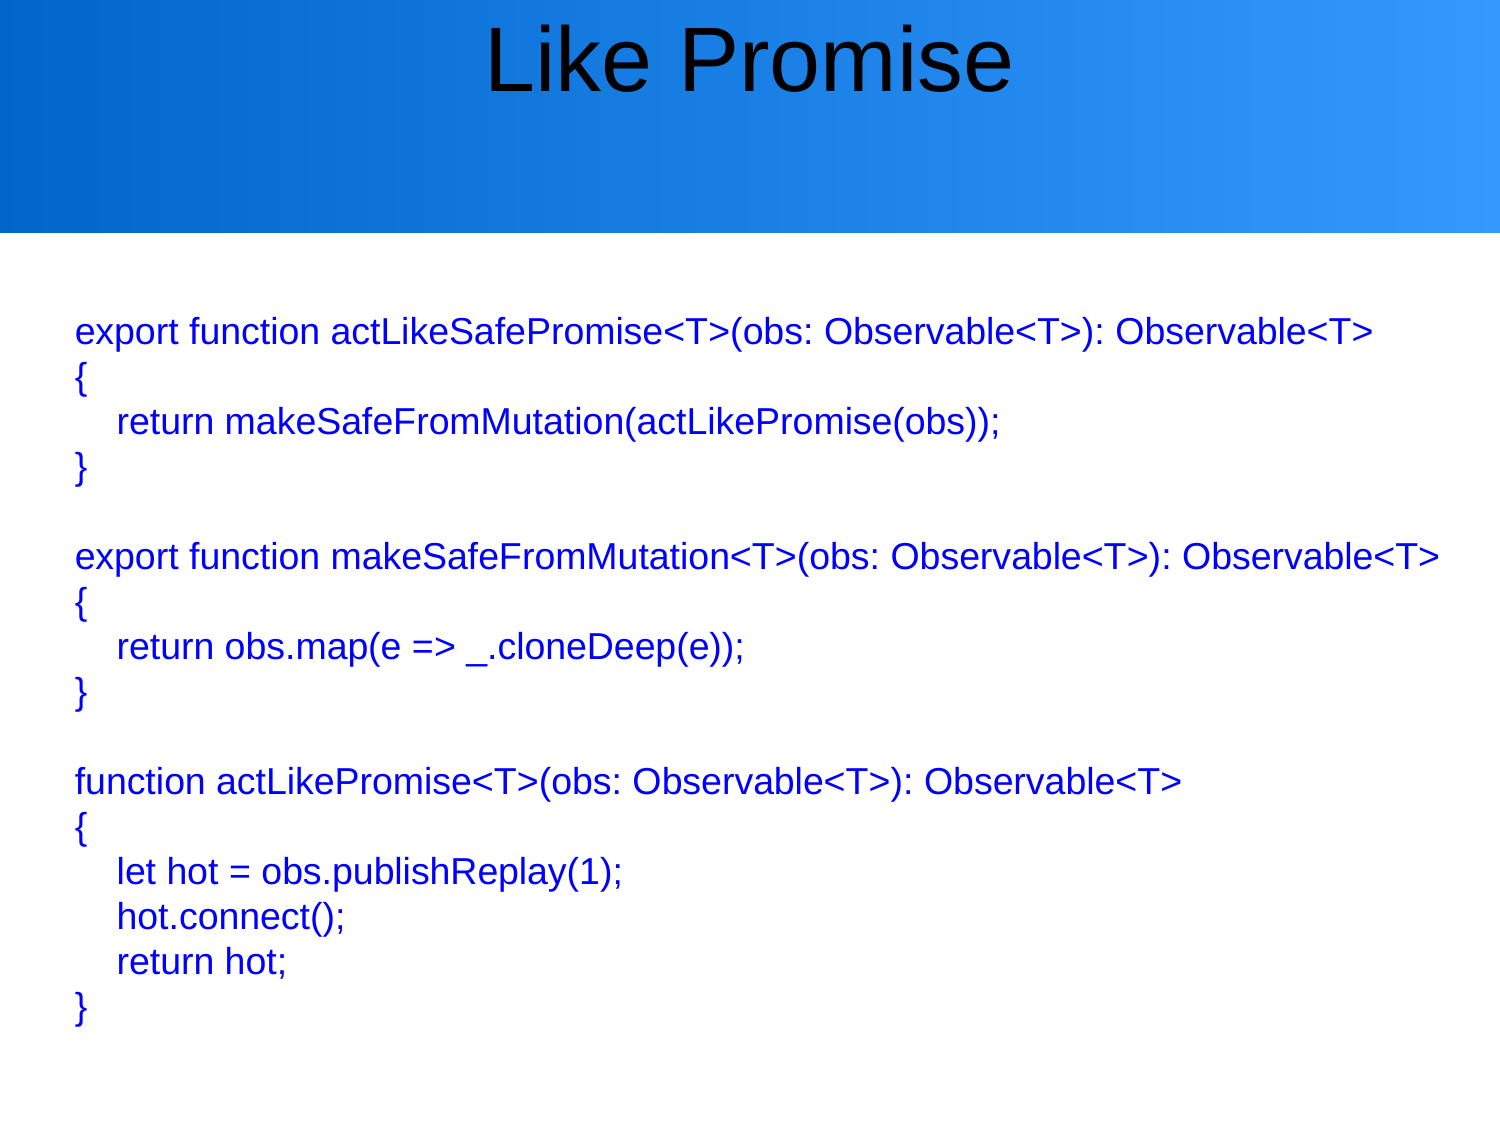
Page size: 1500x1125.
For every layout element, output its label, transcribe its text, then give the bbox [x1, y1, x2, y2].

title Like Promise [0, 0, 1500, 233]
text_box export function actLikeSafePromise<T>(obs: Observable<T>): Observable<T> { return makeSafeFromMutation(actLikePromise(obs)); } export function makeSafeFromMutation<T>(obs: Observable<T>): Observable<T> { return obs.map(e => _.cloneDeep(e)); } function actLikePromise<T>(obs: Observable<T>): Observable<T> { let hot = obs.publishReplay(1); hot.connect(); return hot; } [59, 254, 1457, 1069]
